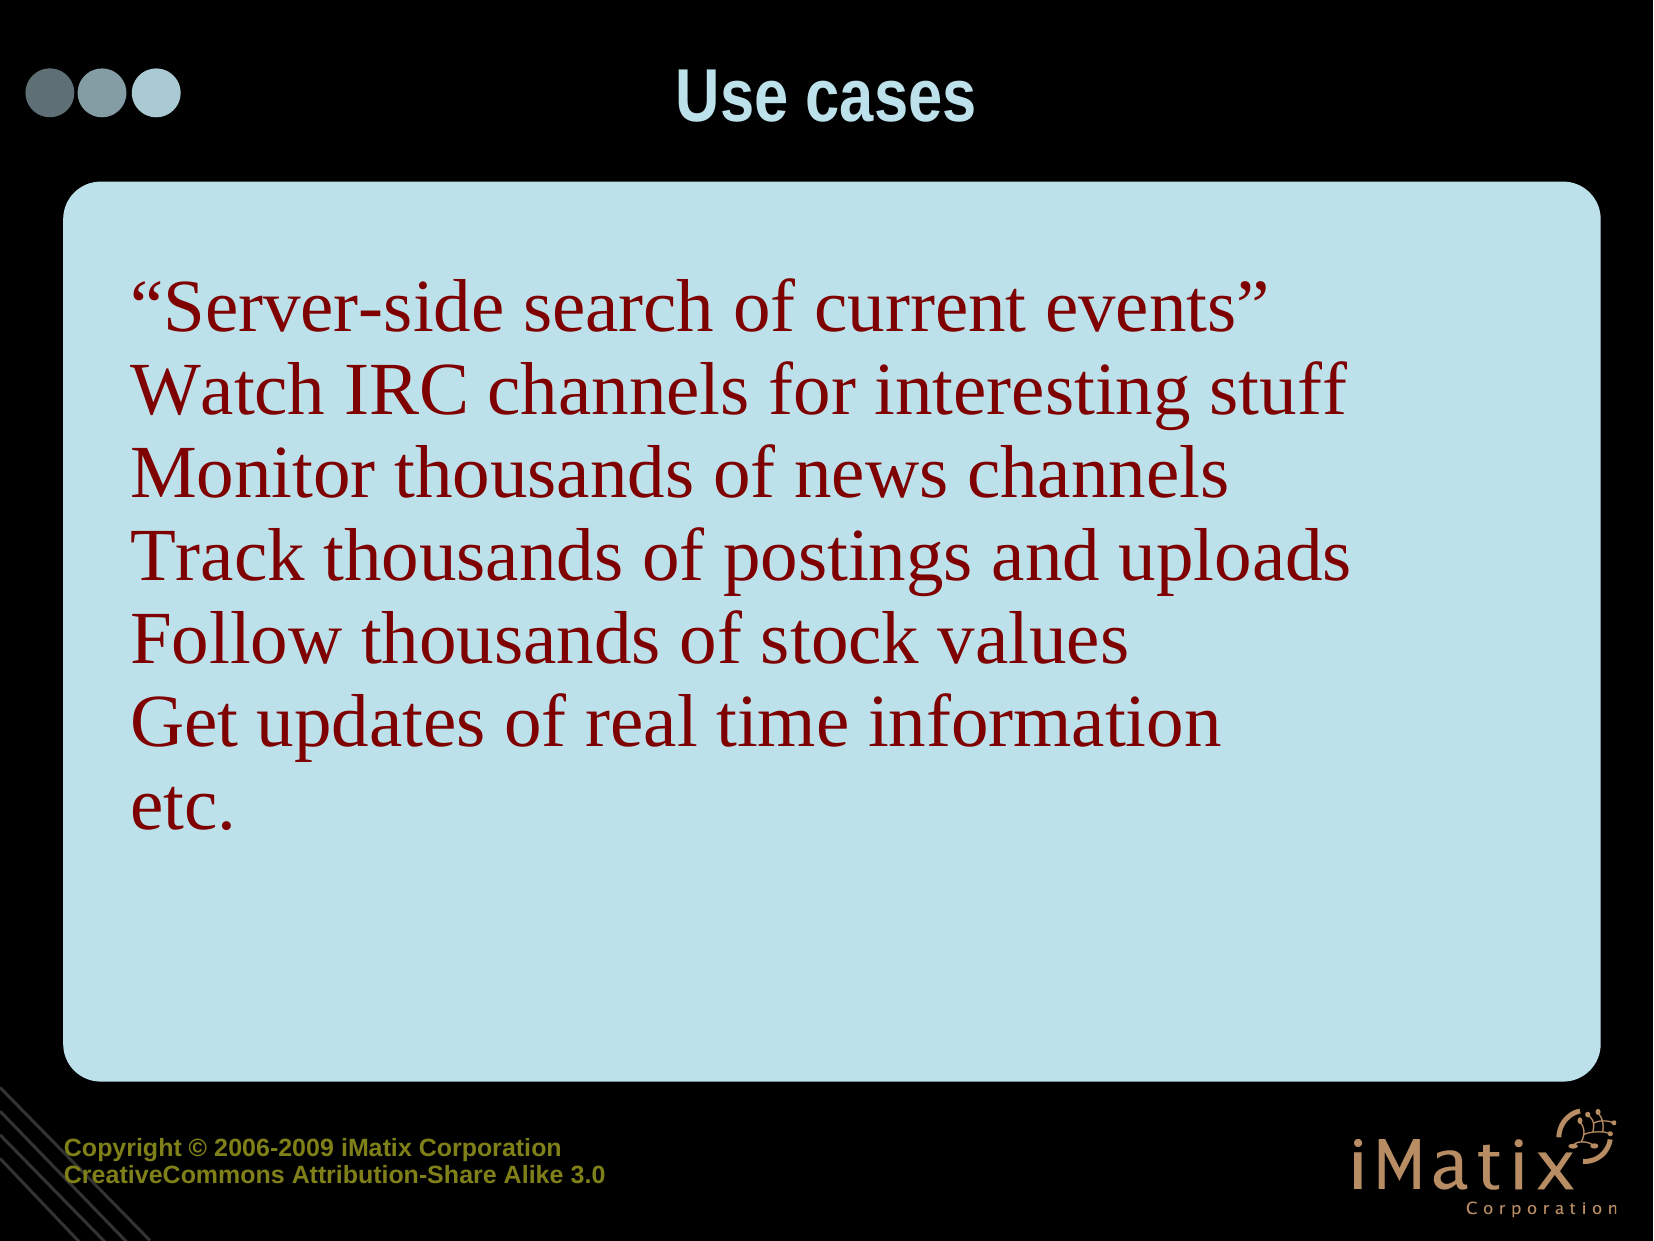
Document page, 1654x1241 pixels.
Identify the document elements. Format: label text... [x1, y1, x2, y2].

title Use cases [0, 0, 1653, 188]
picture [1354, 1108, 1617, 1219]
list “Server-side search of current events” Watch IRC channels for interesting stuff Monitor thousands of news channels Track thousands of postings and uploads Follow thousands of stock values Get updates of real time information etc. [118, 264, 1509, 1010]
